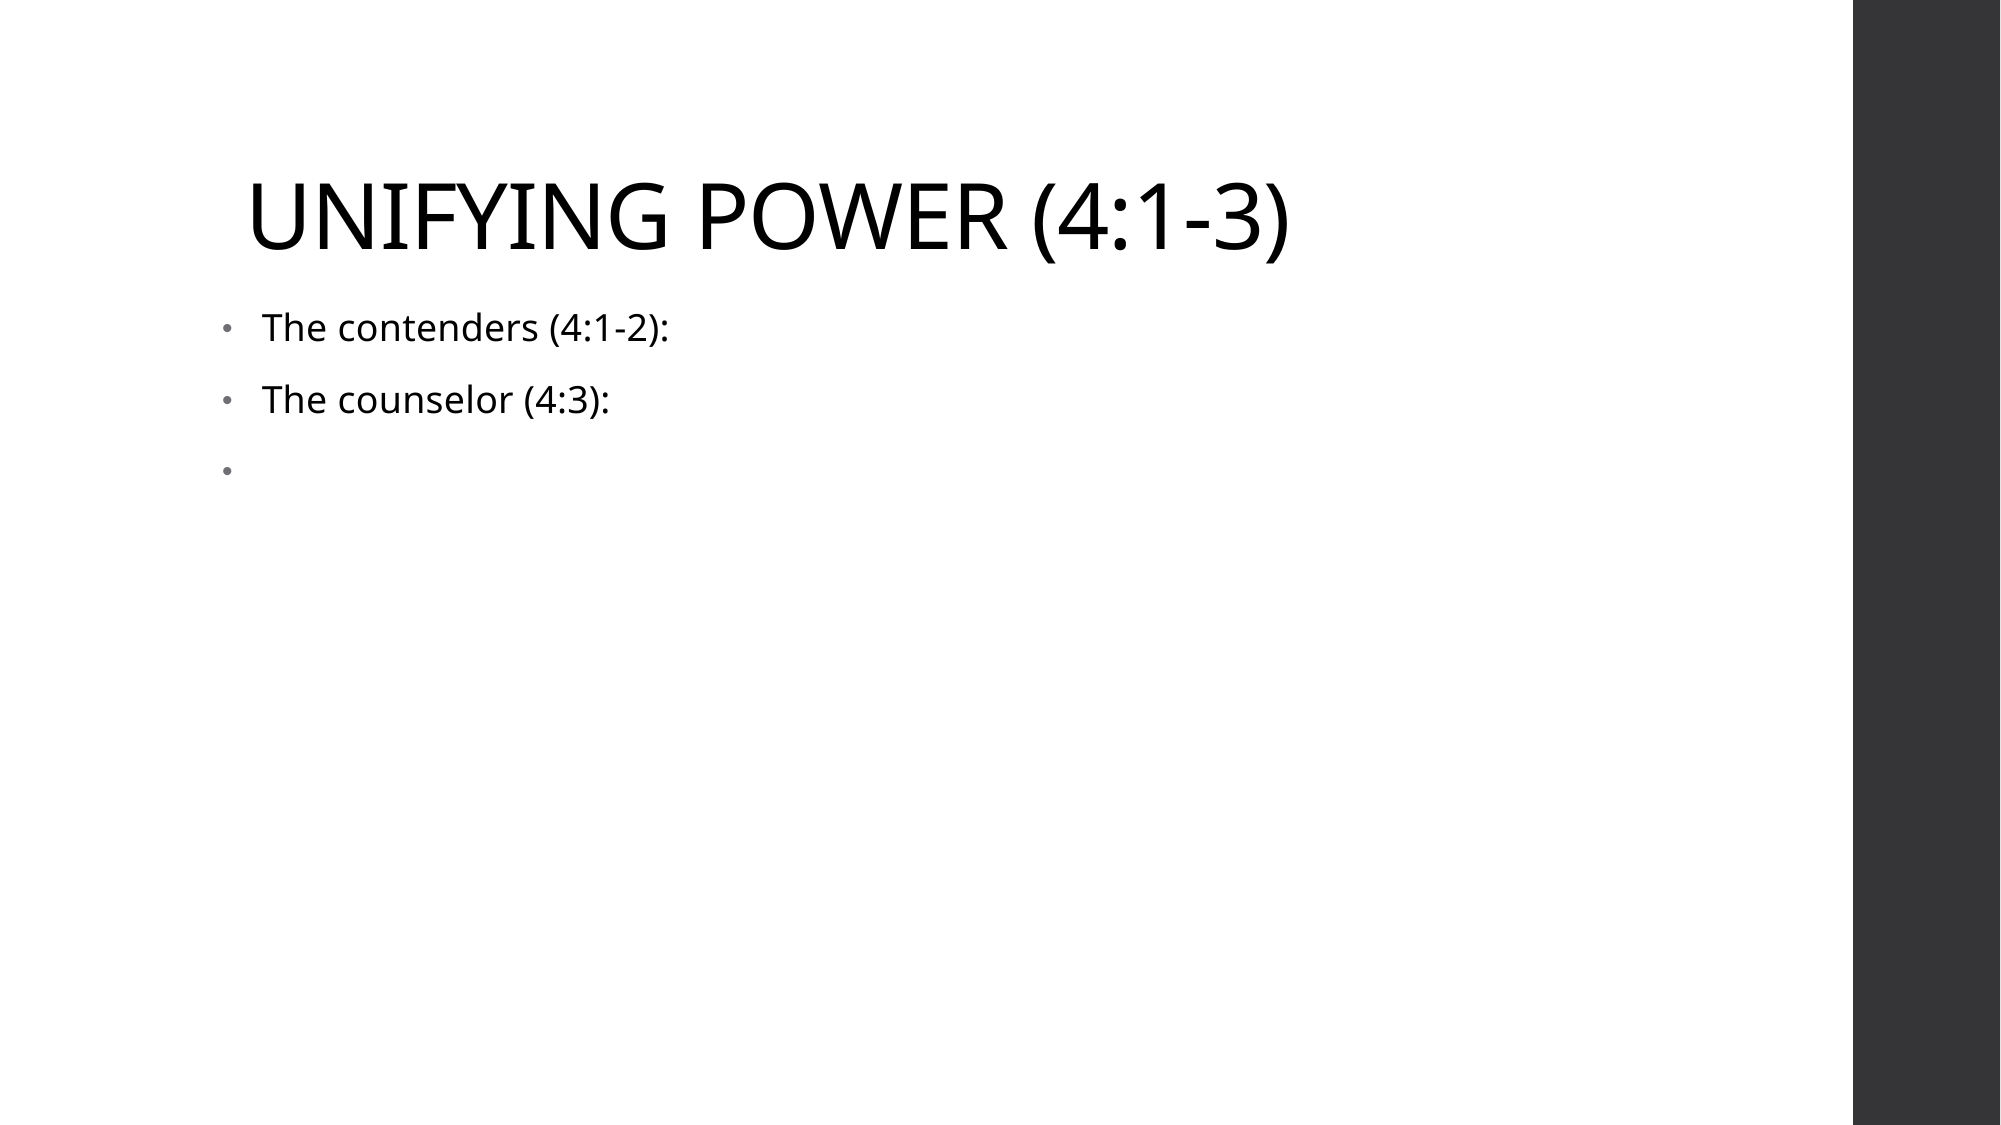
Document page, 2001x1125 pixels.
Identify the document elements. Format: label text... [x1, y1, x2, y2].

title UNIFYING POWER (4:1-3) [206, 60, 1797, 278]
list The contenders (4:1-2): The counselor (4:3): [206, 299, 1617, 1014]
